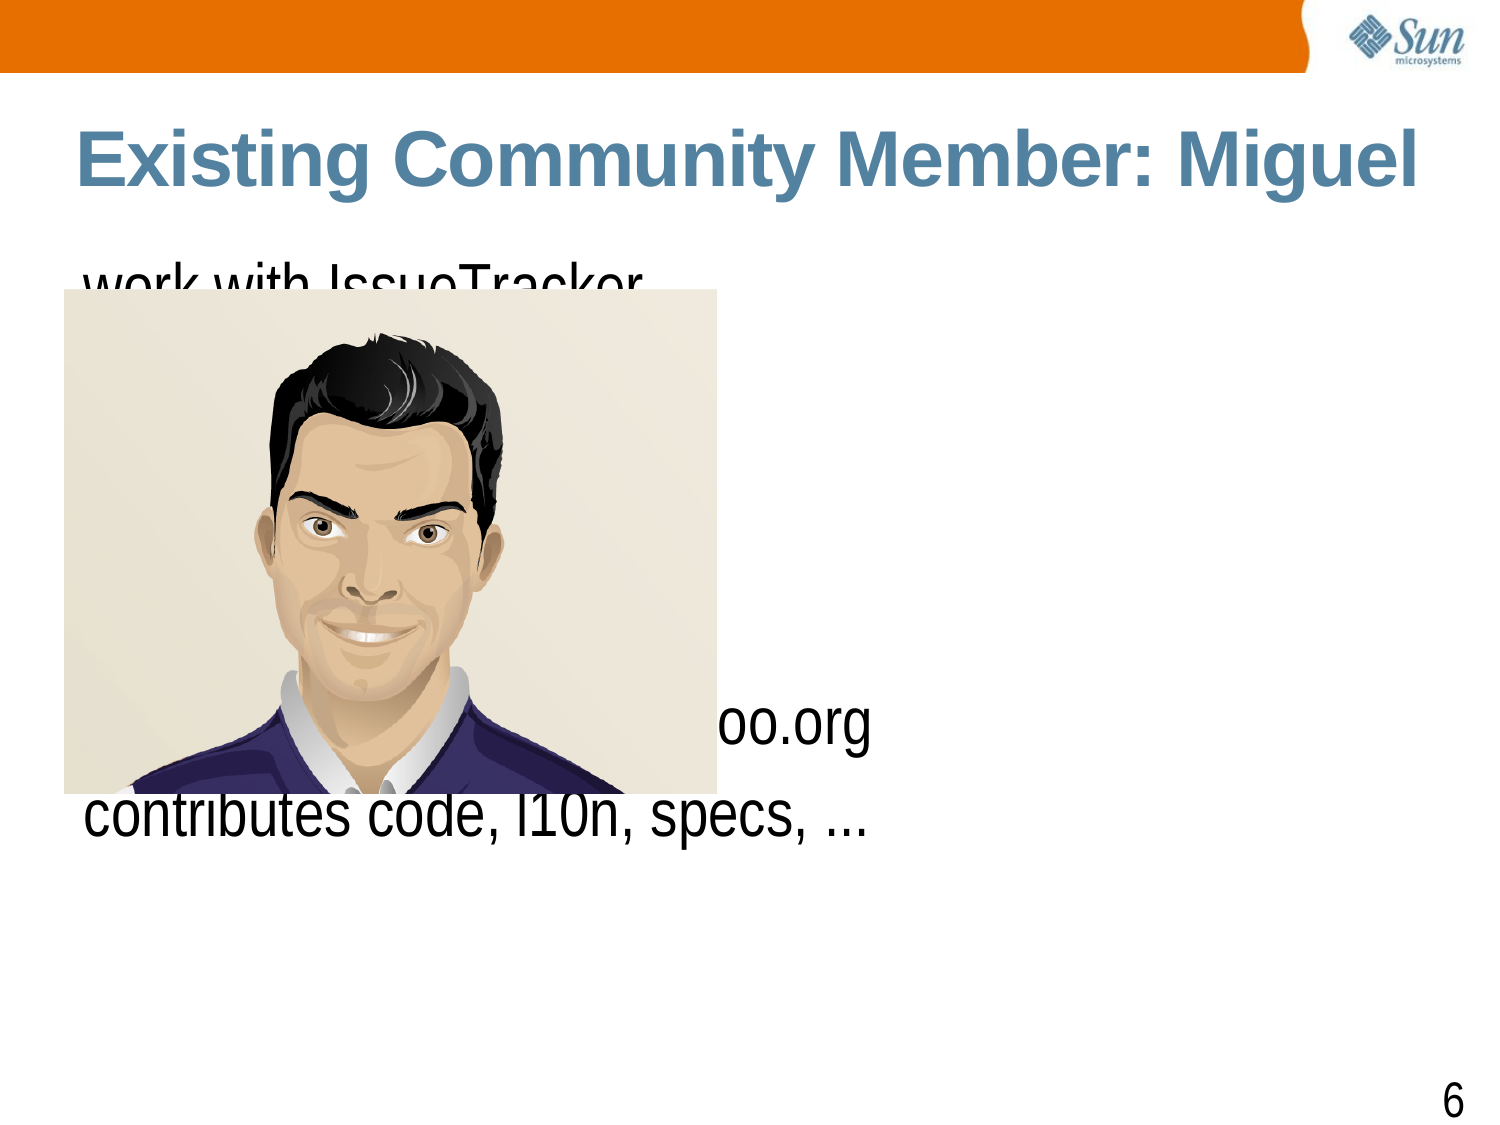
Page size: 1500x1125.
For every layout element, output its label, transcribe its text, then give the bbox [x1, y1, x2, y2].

title Existing Community Member: Miguel [75, 123, 1437, 227]
picture [64, 289, 717, 794]
picture [0, 0, 1500, 73]
list work with IssueTracker get weekly builds what is going on? has account on ooo read/write-access to xyz.ooo.org contributes code, l10n, specs, ... [749, 258, 1402, 1062]
